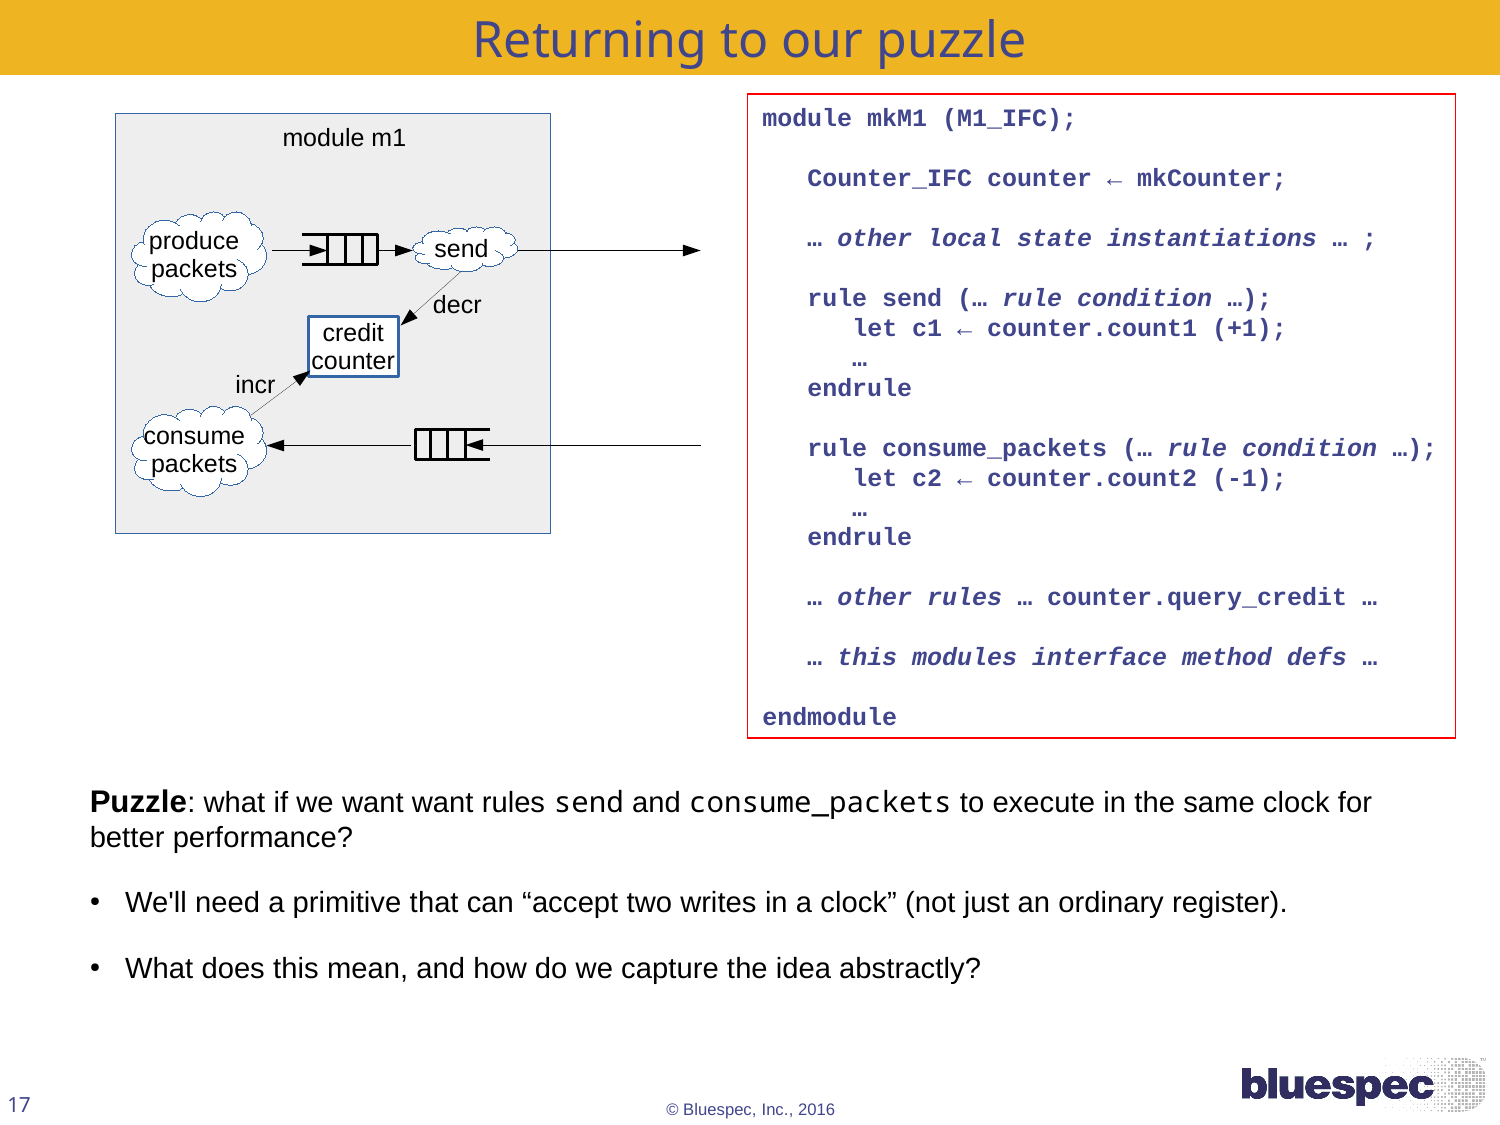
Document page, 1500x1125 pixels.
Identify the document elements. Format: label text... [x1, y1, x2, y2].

text_box consume packets [131, 406, 267, 497]
text_box Puzzle: what if we want want rules send and consume_packets to execute in the same clock for better performance? We'll need a primitive that can “accept two writes in a clock” (not just an ordinary register). What does this mean, and how do we capture the idea abstractly? [74, 773, 1425, 990]
text_box [347, 236, 361, 263]
text_box Returning to our puzzle [0, 0, 1500, 75]
text_box decr [418, 283, 497, 327]
picture [1242, 1058, 1487, 1112]
text_box credit counter [308, 316, 399, 377]
text_box [115, 113, 551, 534]
text_box send [412, 226, 518, 272]
text_box produce packets [131, 211, 267, 302]
text_box [432, 431, 446, 458]
text_box [364, 236, 376, 263]
slide_number <number> [7, 1044, 320, 1120]
text_box [449, 431, 464, 458]
text_box incr [220, 363, 291, 407]
text_box [329, 236, 344, 263]
text_box [417, 431, 429, 458]
text_box module m1 [267, 116, 422, 160]
text_box module mkM1 (M1_IFC); Counter_IFC counter ← mkCounter; … other local state instantiations … ; rule send (… rule condition …); let c1 ← counter.count1 (+1); … endrule rule consume_packets (… rule condition …); let c2 ← counter.count2 (-1); … endrule … other rules … counter.query_credit … … this modules interface method defs … endmodule [747, 94, 1456, 739]
